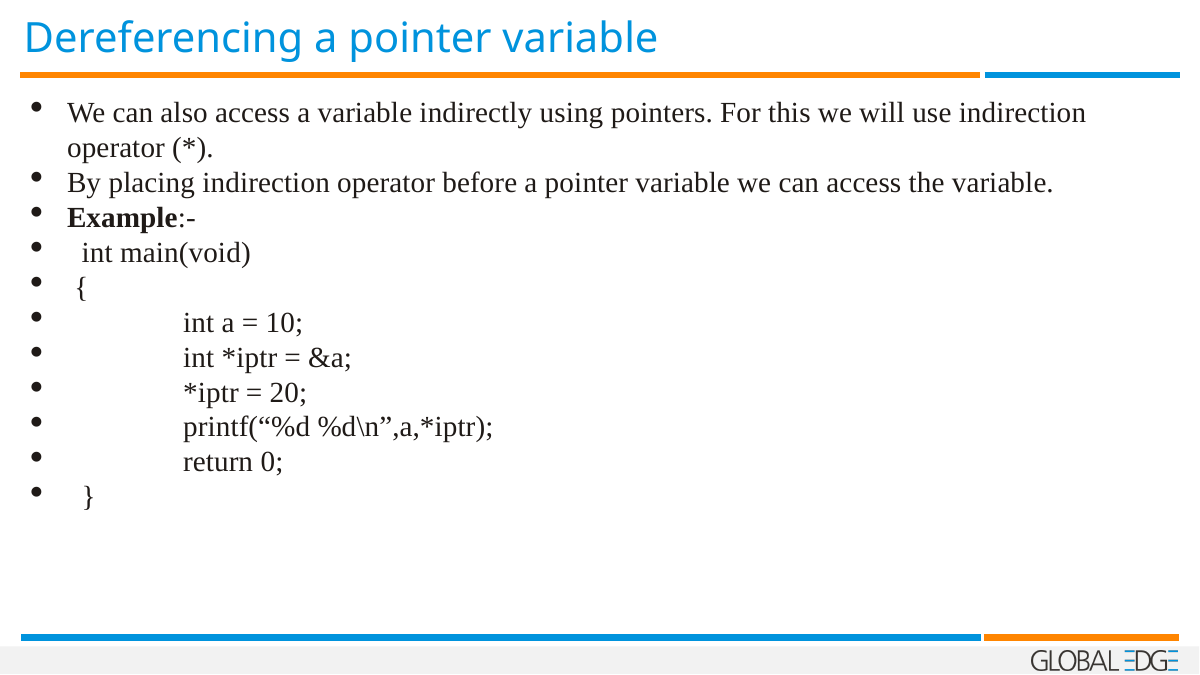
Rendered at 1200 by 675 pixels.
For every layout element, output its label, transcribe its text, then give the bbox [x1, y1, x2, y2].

text_box We can also access a variable indirectly using pointers. For this we will use indirection operator (*). By placing indirection operator before a pointer variable we can access the variable. Example:- int main(void) { int a = 10; int *iptr = &a; *iptr = 20; printf(“%d %d\n”,a,*iptr); return 0; } [20, 87, 1178, 627]
picture [1031, 650, 1178, 671]
text_box Dereferencing a pointer variable [12, 9, 1087, 62]
